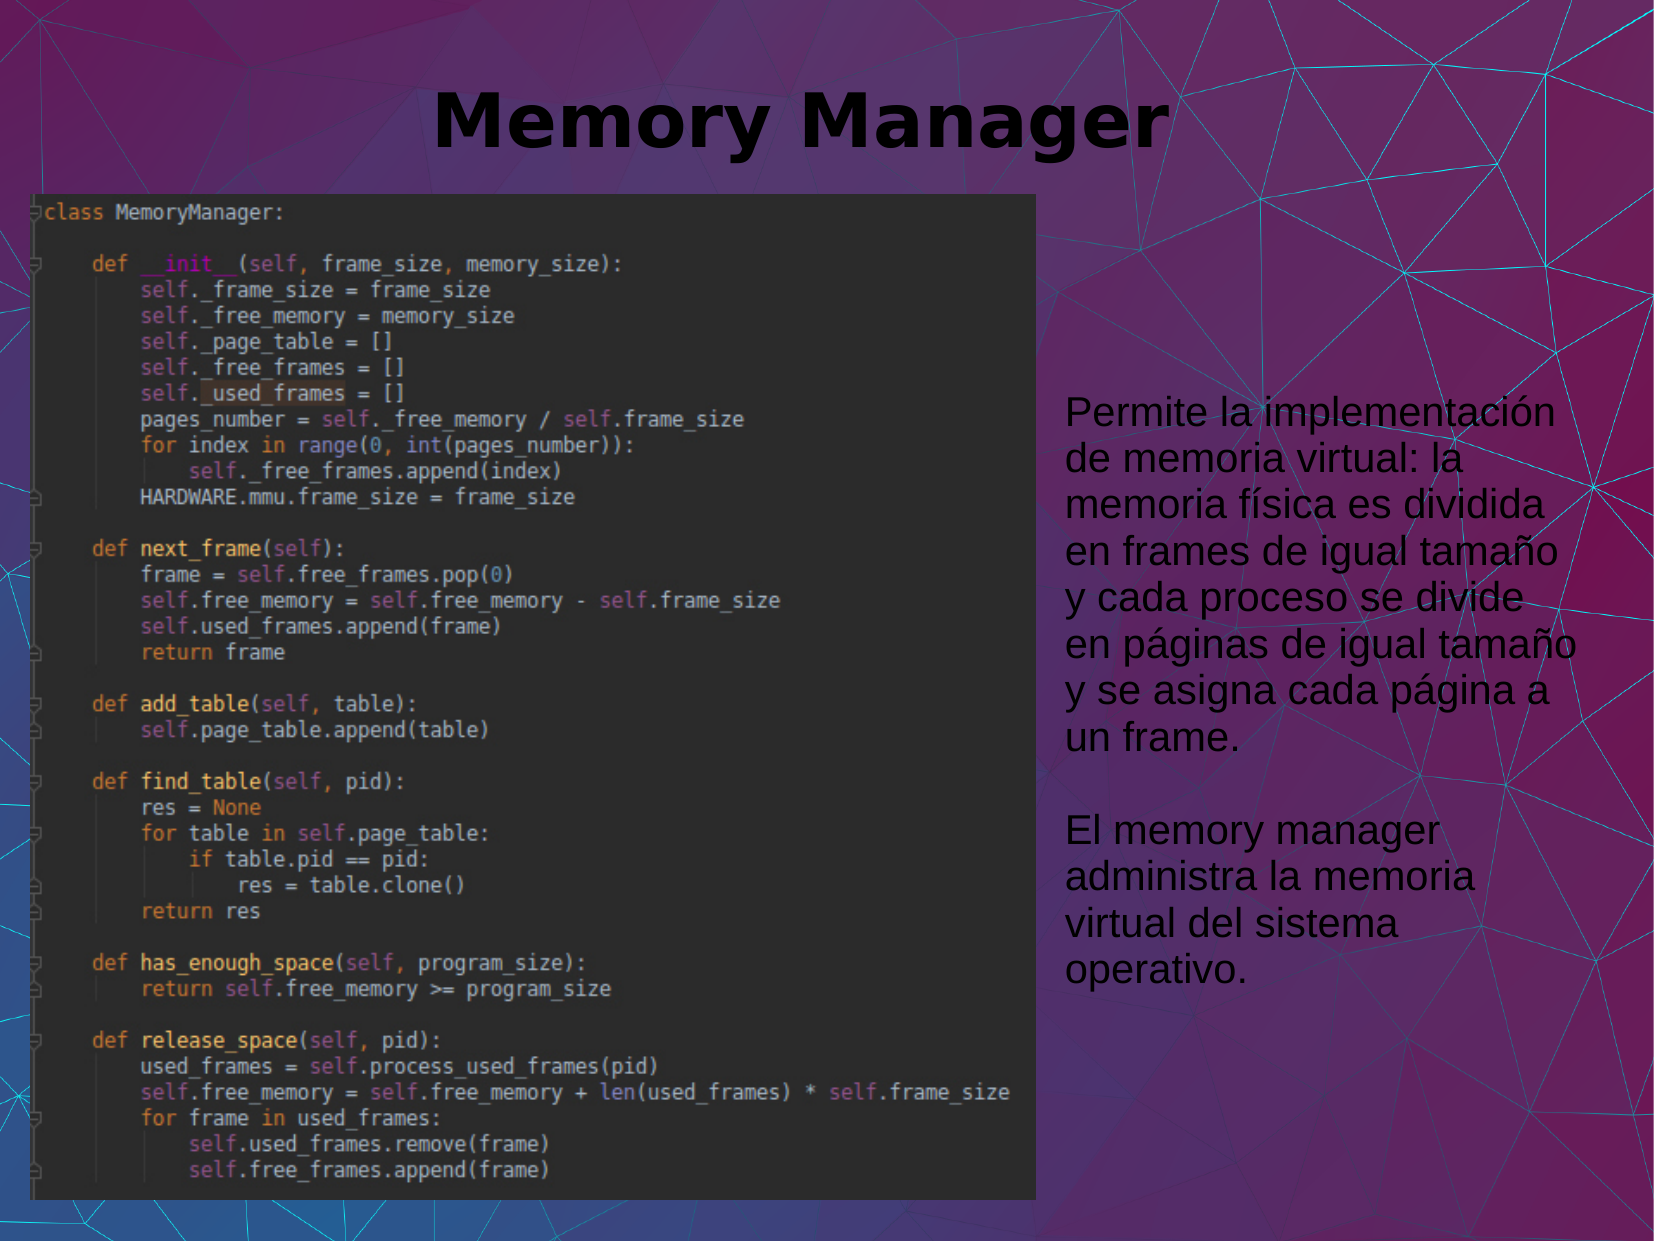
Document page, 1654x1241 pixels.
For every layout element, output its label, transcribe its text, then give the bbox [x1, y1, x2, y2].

title Memory Manager [161, 17, 1441, 226]
picture [0, 0, 1654, 1241]
text_box Permite la implementación de memoria virtual: la memoria física es dividida en frames de igual tamaño y cada proceso se divide en páginas de igual tamaño y se asigna cada página a un frame. El memory manager administra la memoria virtual del sistema operativo. [1050, 195, 1594, 1186]
